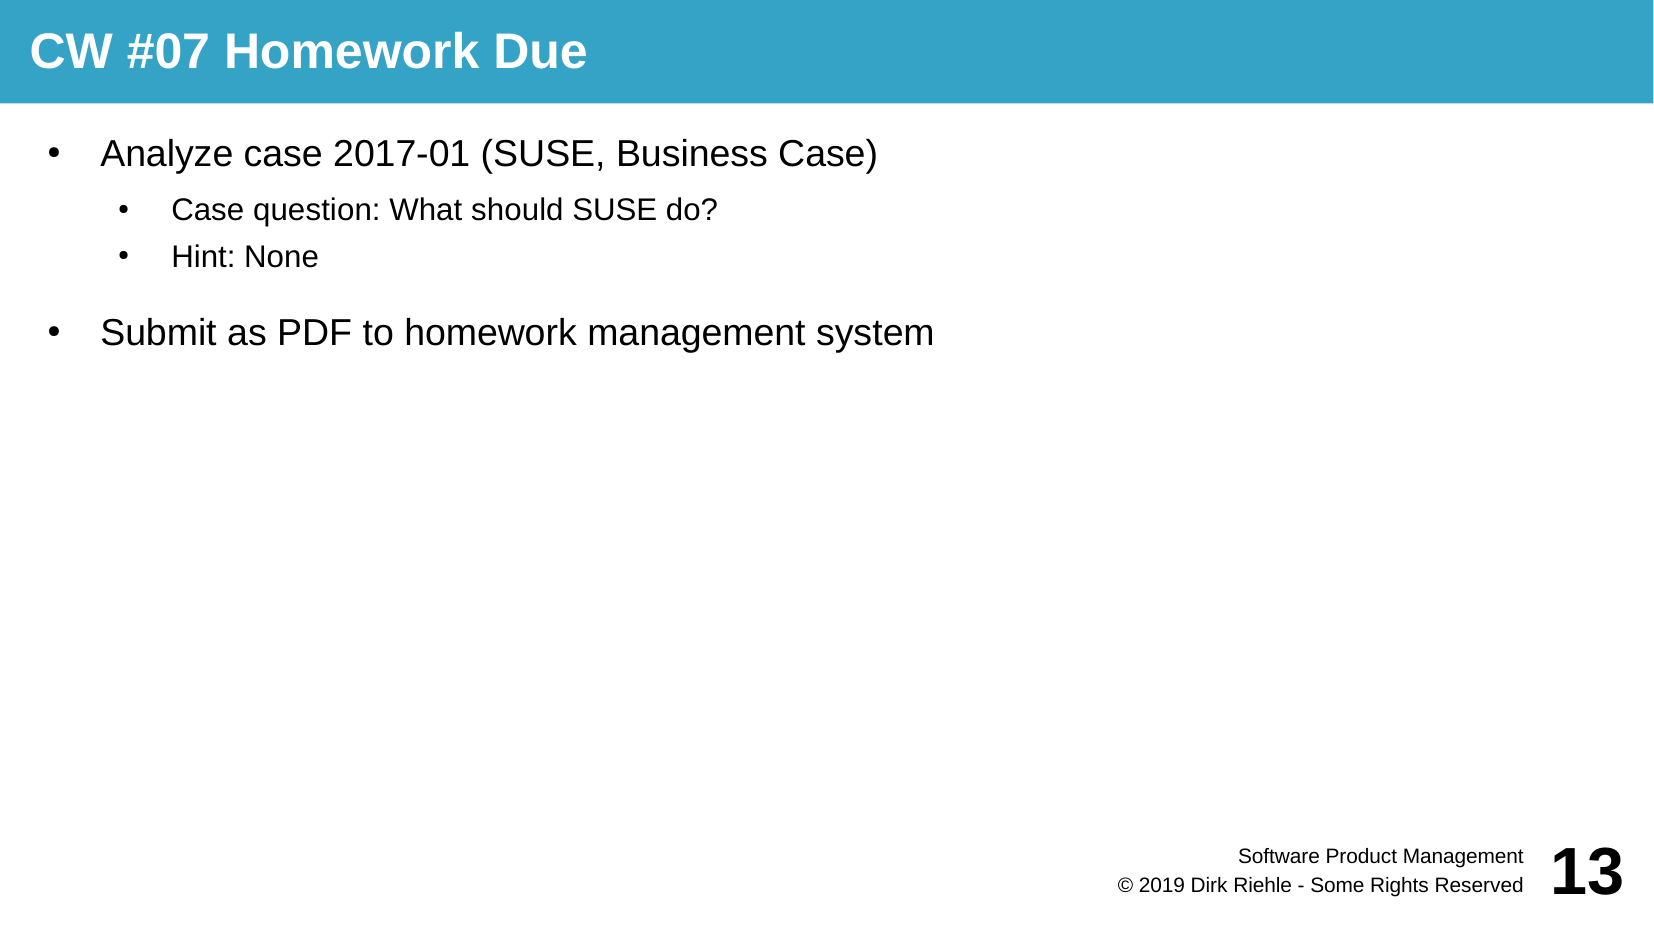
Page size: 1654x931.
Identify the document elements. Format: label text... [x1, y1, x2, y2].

list Analyze case 2017-01 (SUSE, Business Case) Case question: What should SUSE do? Hint: None Submit as PDF to homework management system [29, 132, 1625, 798]
title CW #07 Homework Due [0, 0, 1654, 104]
